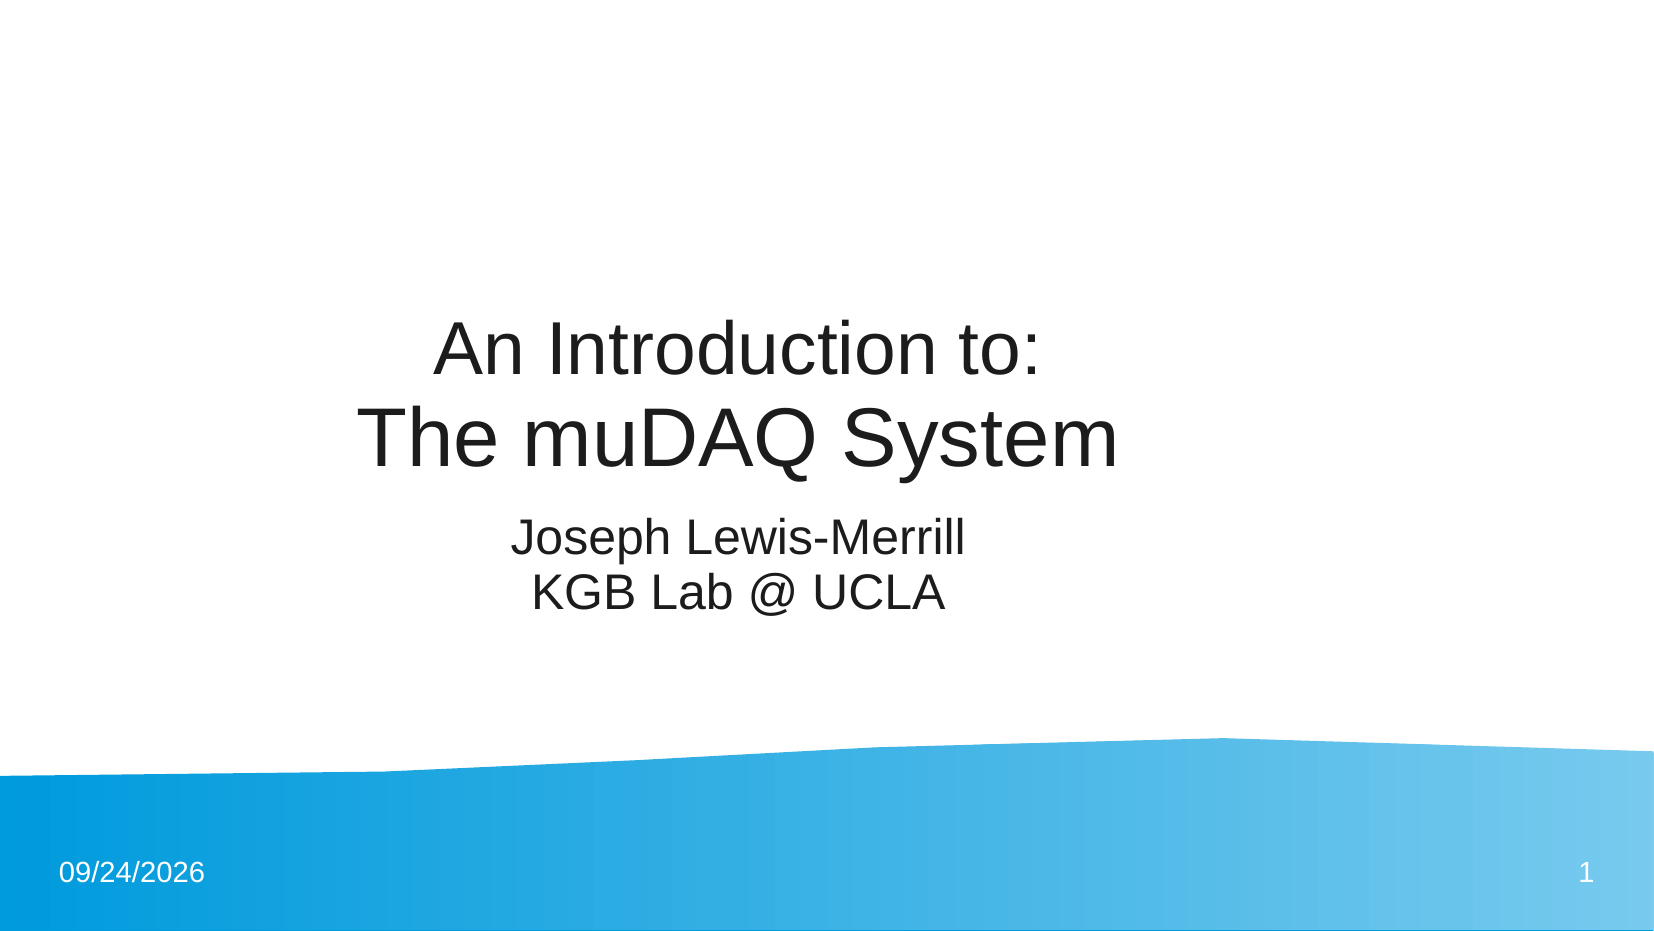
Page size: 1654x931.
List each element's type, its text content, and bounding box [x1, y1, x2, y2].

title An Introduction to: The muDAQ System [0, 265, 1477, 435]
title Joseph Lewis-Merrill KGB Lab @ UCLA [0, 435, 1477, 695]
